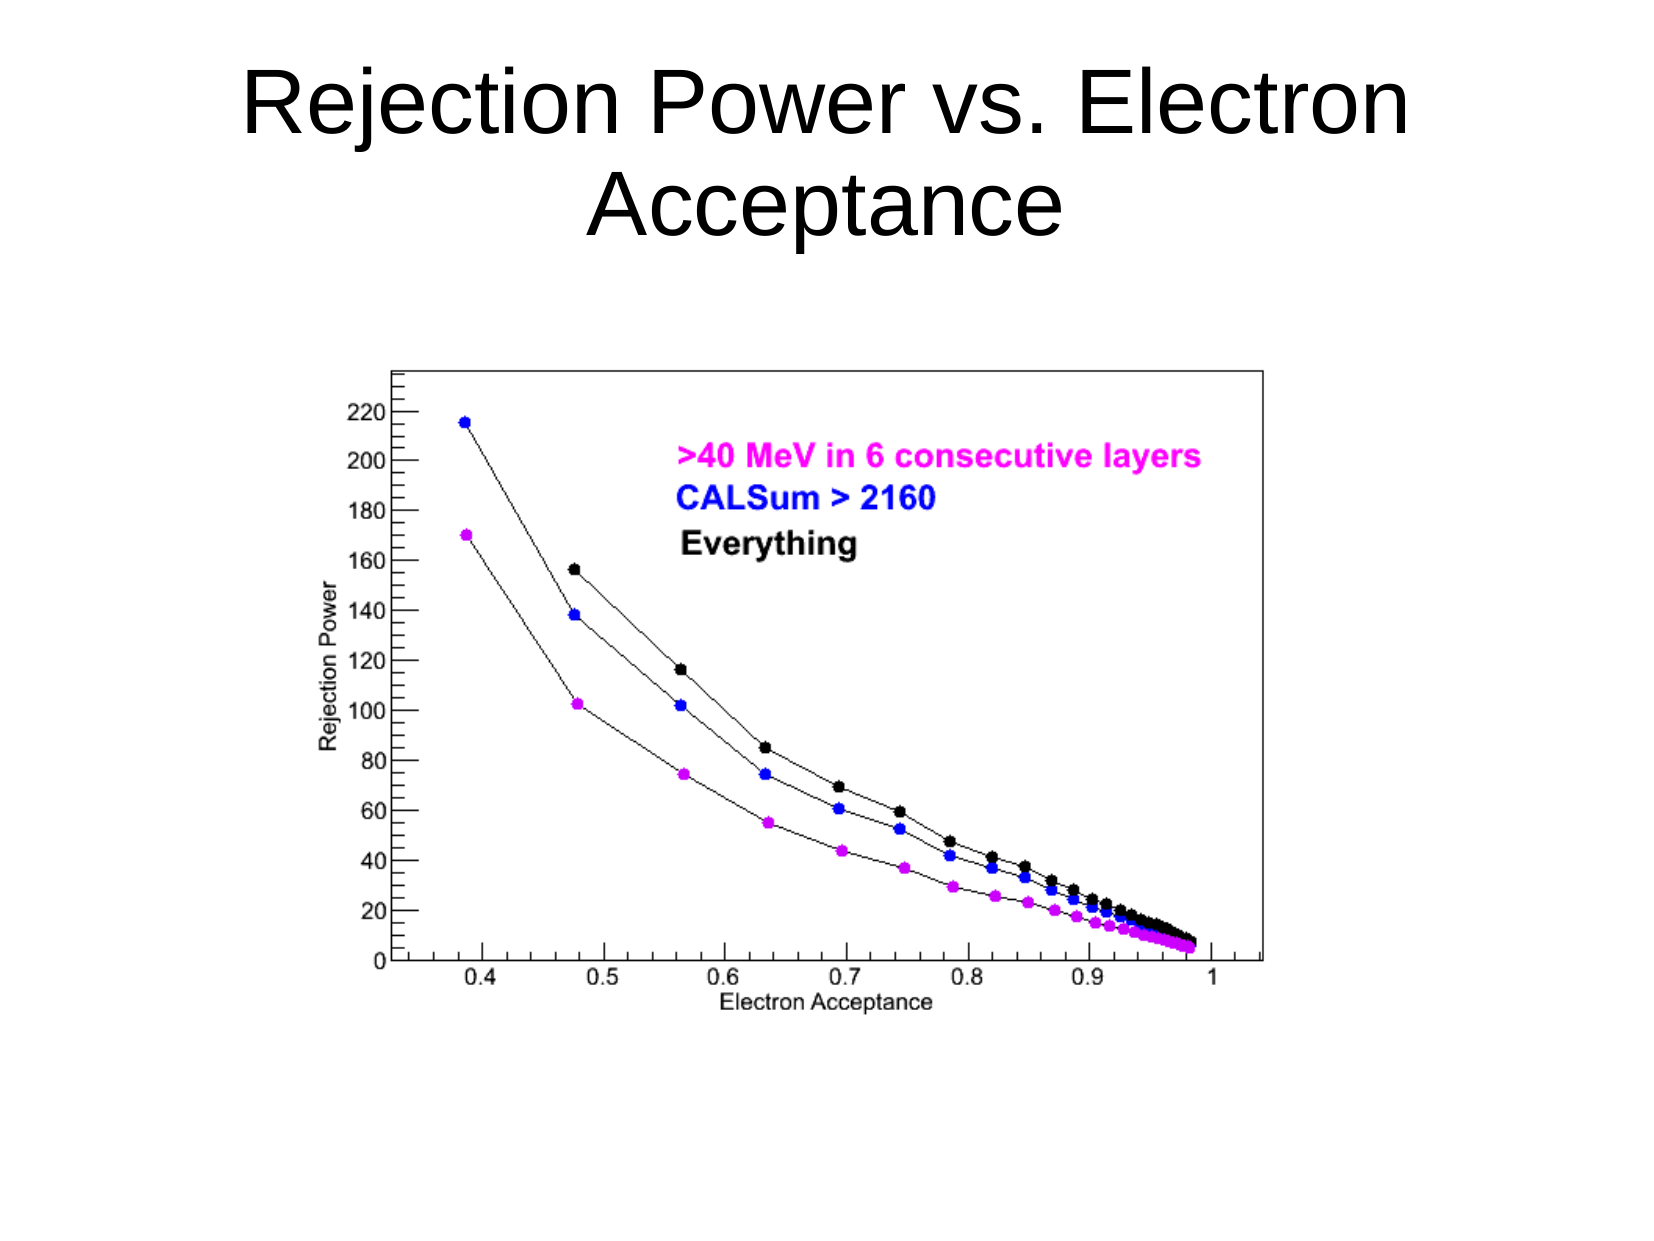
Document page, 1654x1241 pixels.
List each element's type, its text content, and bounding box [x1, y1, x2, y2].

title Rejection Power vs. Electron Acceptance [82, 49, 1571, 257]
picture [283, 297, 1372, 1036]
